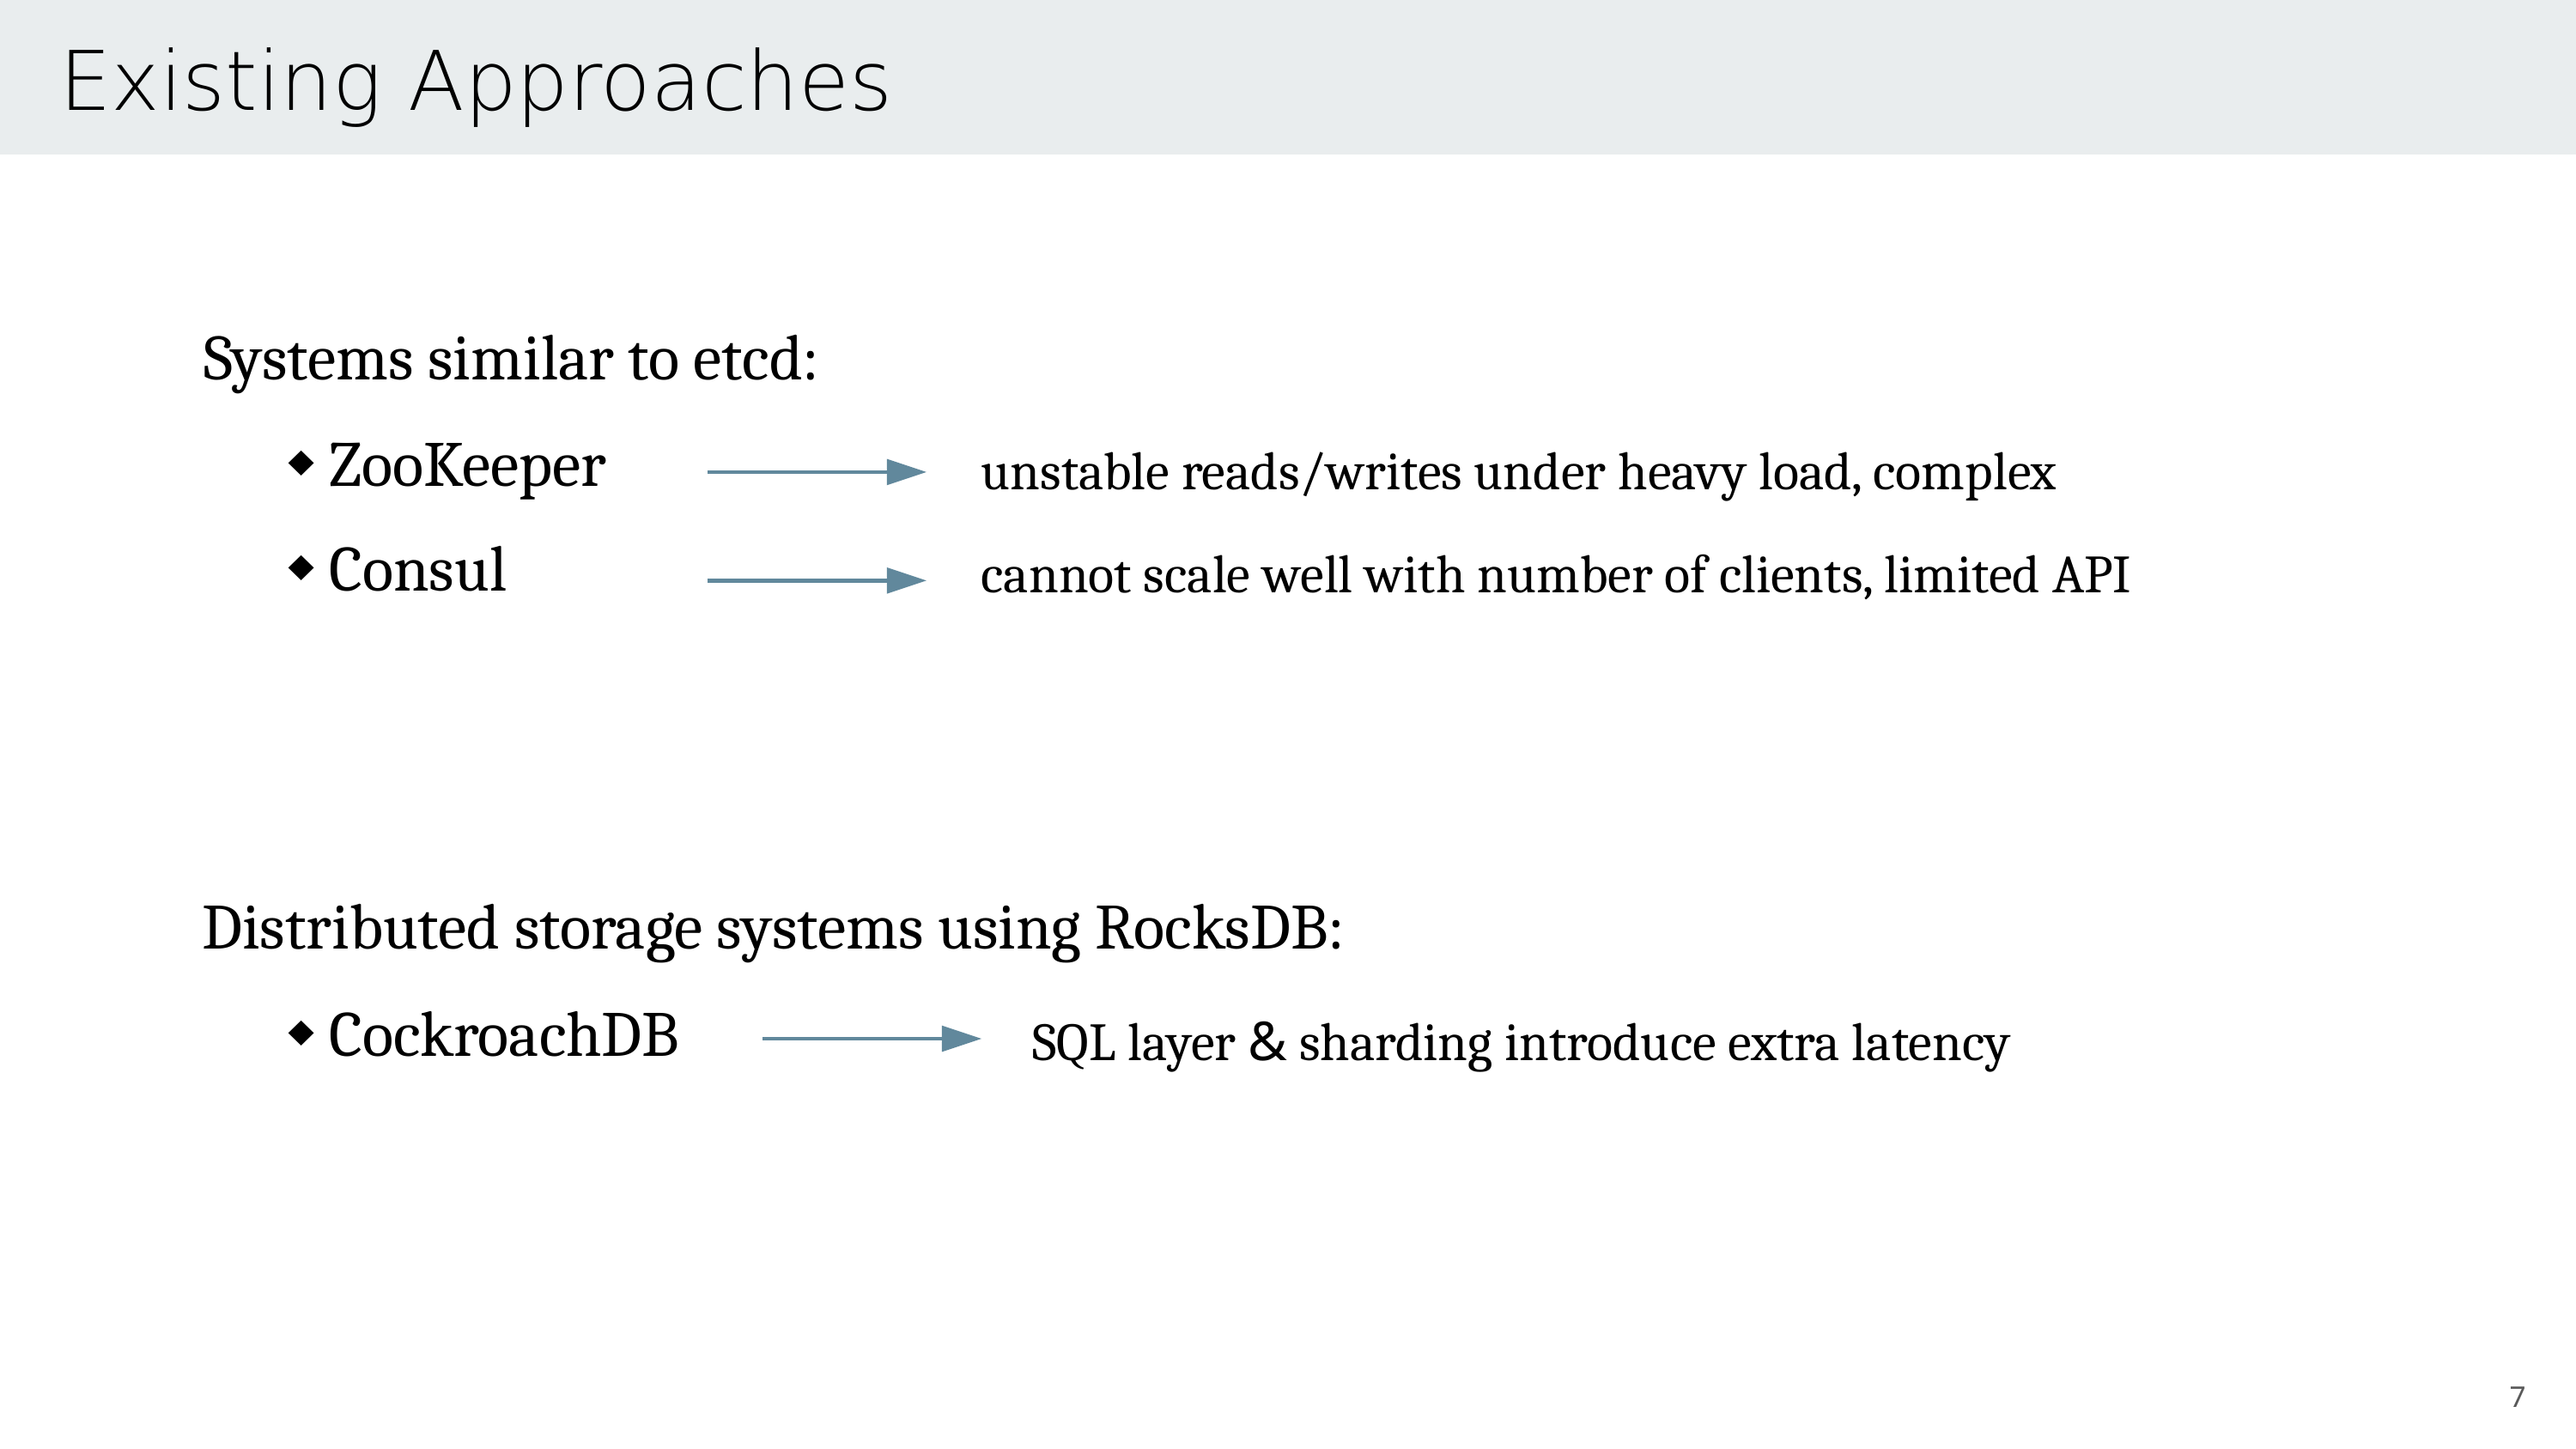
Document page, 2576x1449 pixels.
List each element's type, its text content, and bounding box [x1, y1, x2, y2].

text_box CockroachDB [133, 991, 712, 1186]
text_box Systems similar to etcd: [143, 321, 980, 410]
text_box SQL layer & sharding introduce extra latency [850, 1003, 2138, 1081]
text_box unstable reads/writes under heavy load, complex [799, 441, 2366, 518]
text_box cannot scale well with number of clients, limited API [799, 544, 2442, 621]
text_box ZooKeeper Consul [133, 421, 641, 618]
title Existing Approaches [59, 6, 2226, 158]
text_box Distributed storage systems using RocksDB: [141, 891, 1948, 979]
